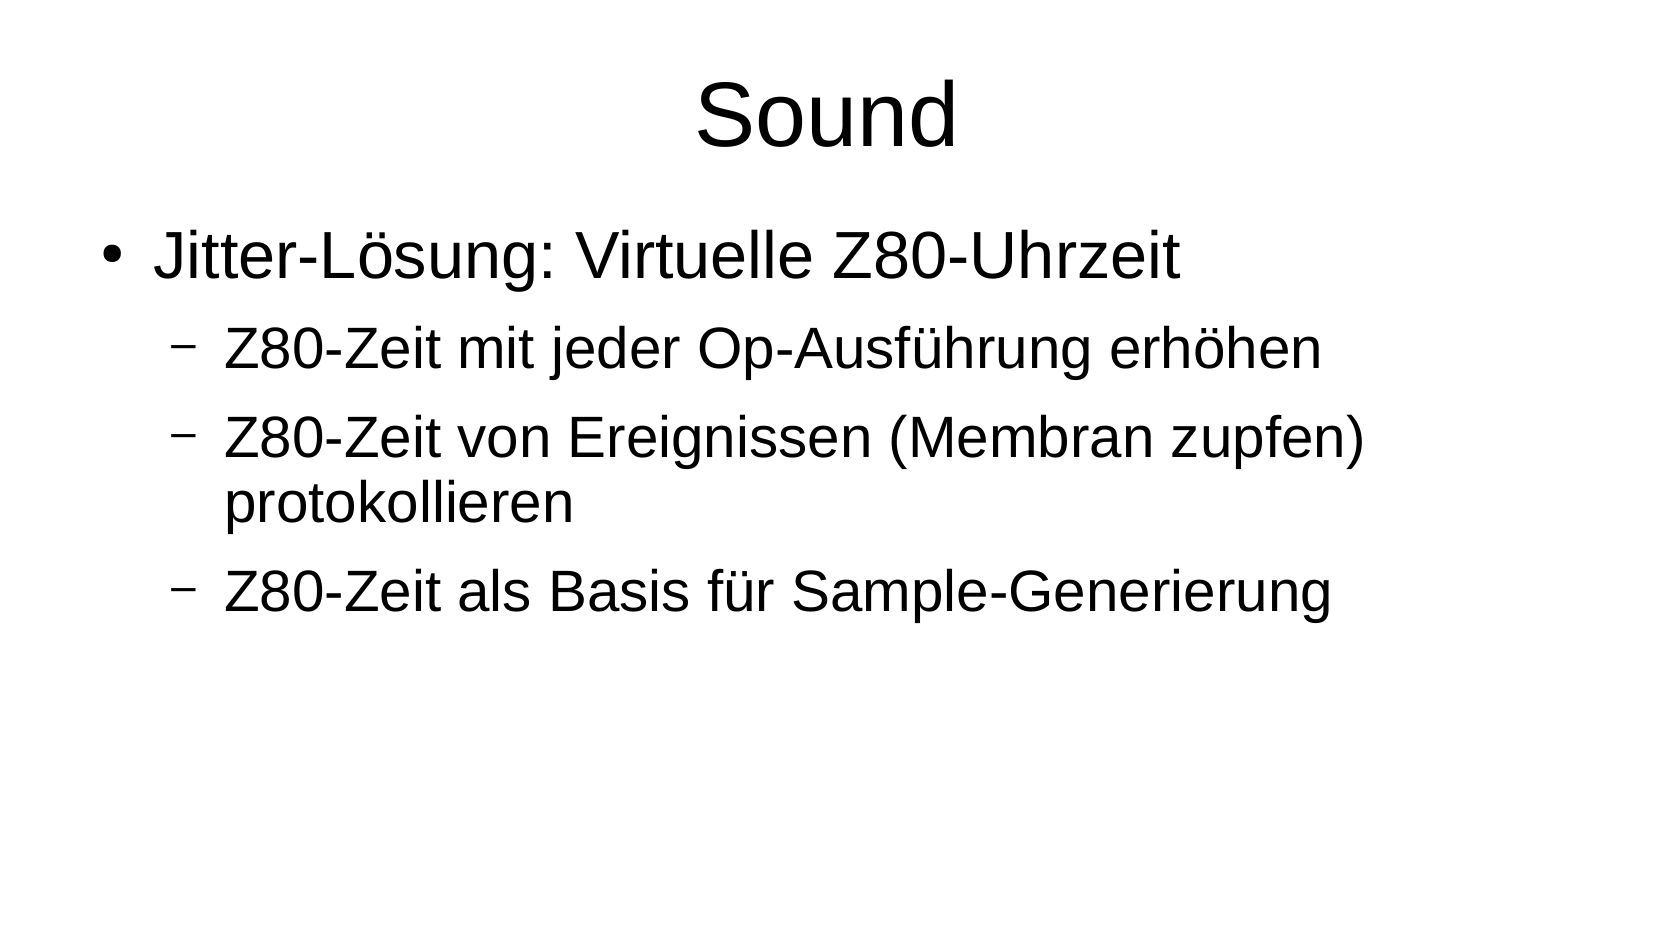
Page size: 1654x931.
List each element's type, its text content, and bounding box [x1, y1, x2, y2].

title Sound [82, 37, 1571, 193]
list Jitter-Lösung: Virtuelle Z80-Uhrzeit Z80-Zeit mit jeder Op-Ausführung erhöhen Z80-Zeit von Ereignissen (Membran zupfen) protokollieren Z80-Zeit als Basis für Sample-Generierung [82, 217, 1571, 758]
